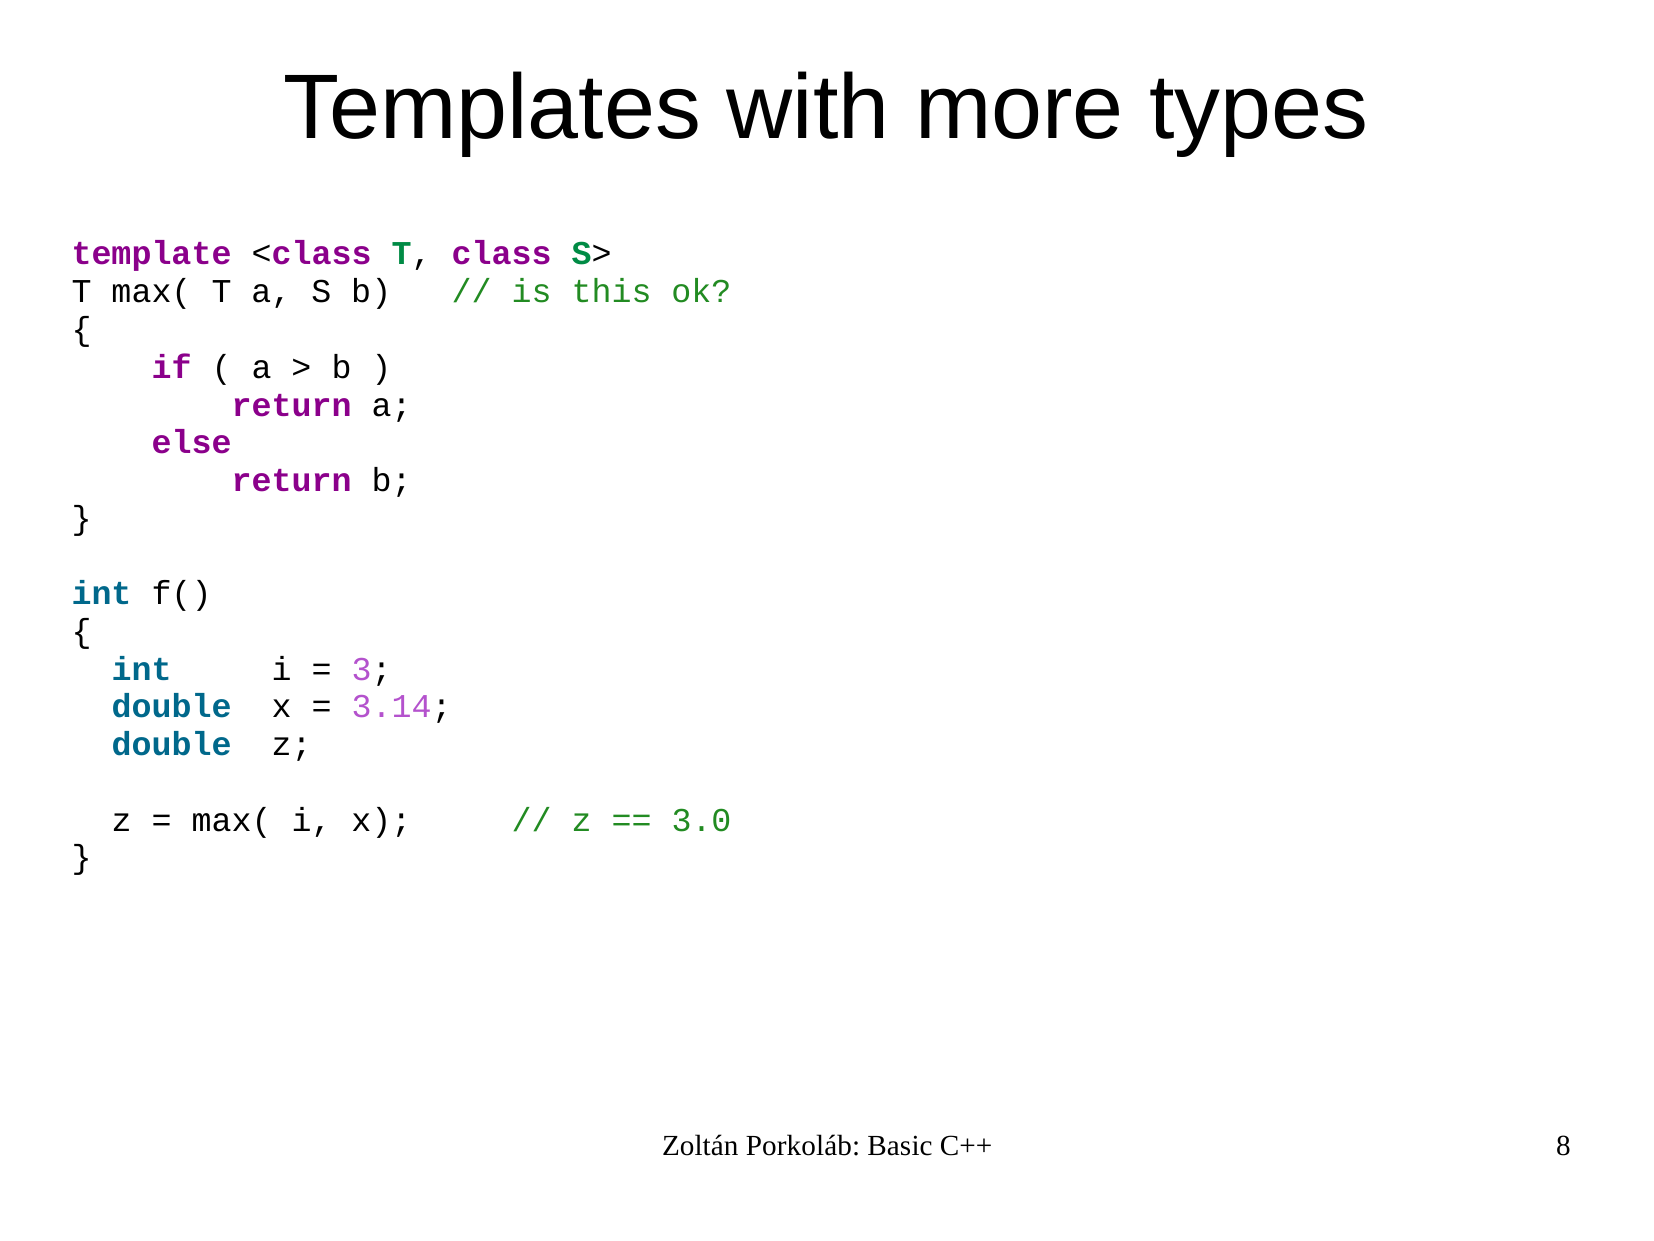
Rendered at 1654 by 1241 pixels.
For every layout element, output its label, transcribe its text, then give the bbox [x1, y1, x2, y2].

title Templates with more types [82, 2, 1571, 211]
text_box template <class T, class S> T max( T a, S b) // is this ok? { if ( a > b ) return a; else return b; } int f() { int i = 3; double x = 3.14; double z; z = max( i, x); // z == 3.0 } [56, 229, 1621, 968]
